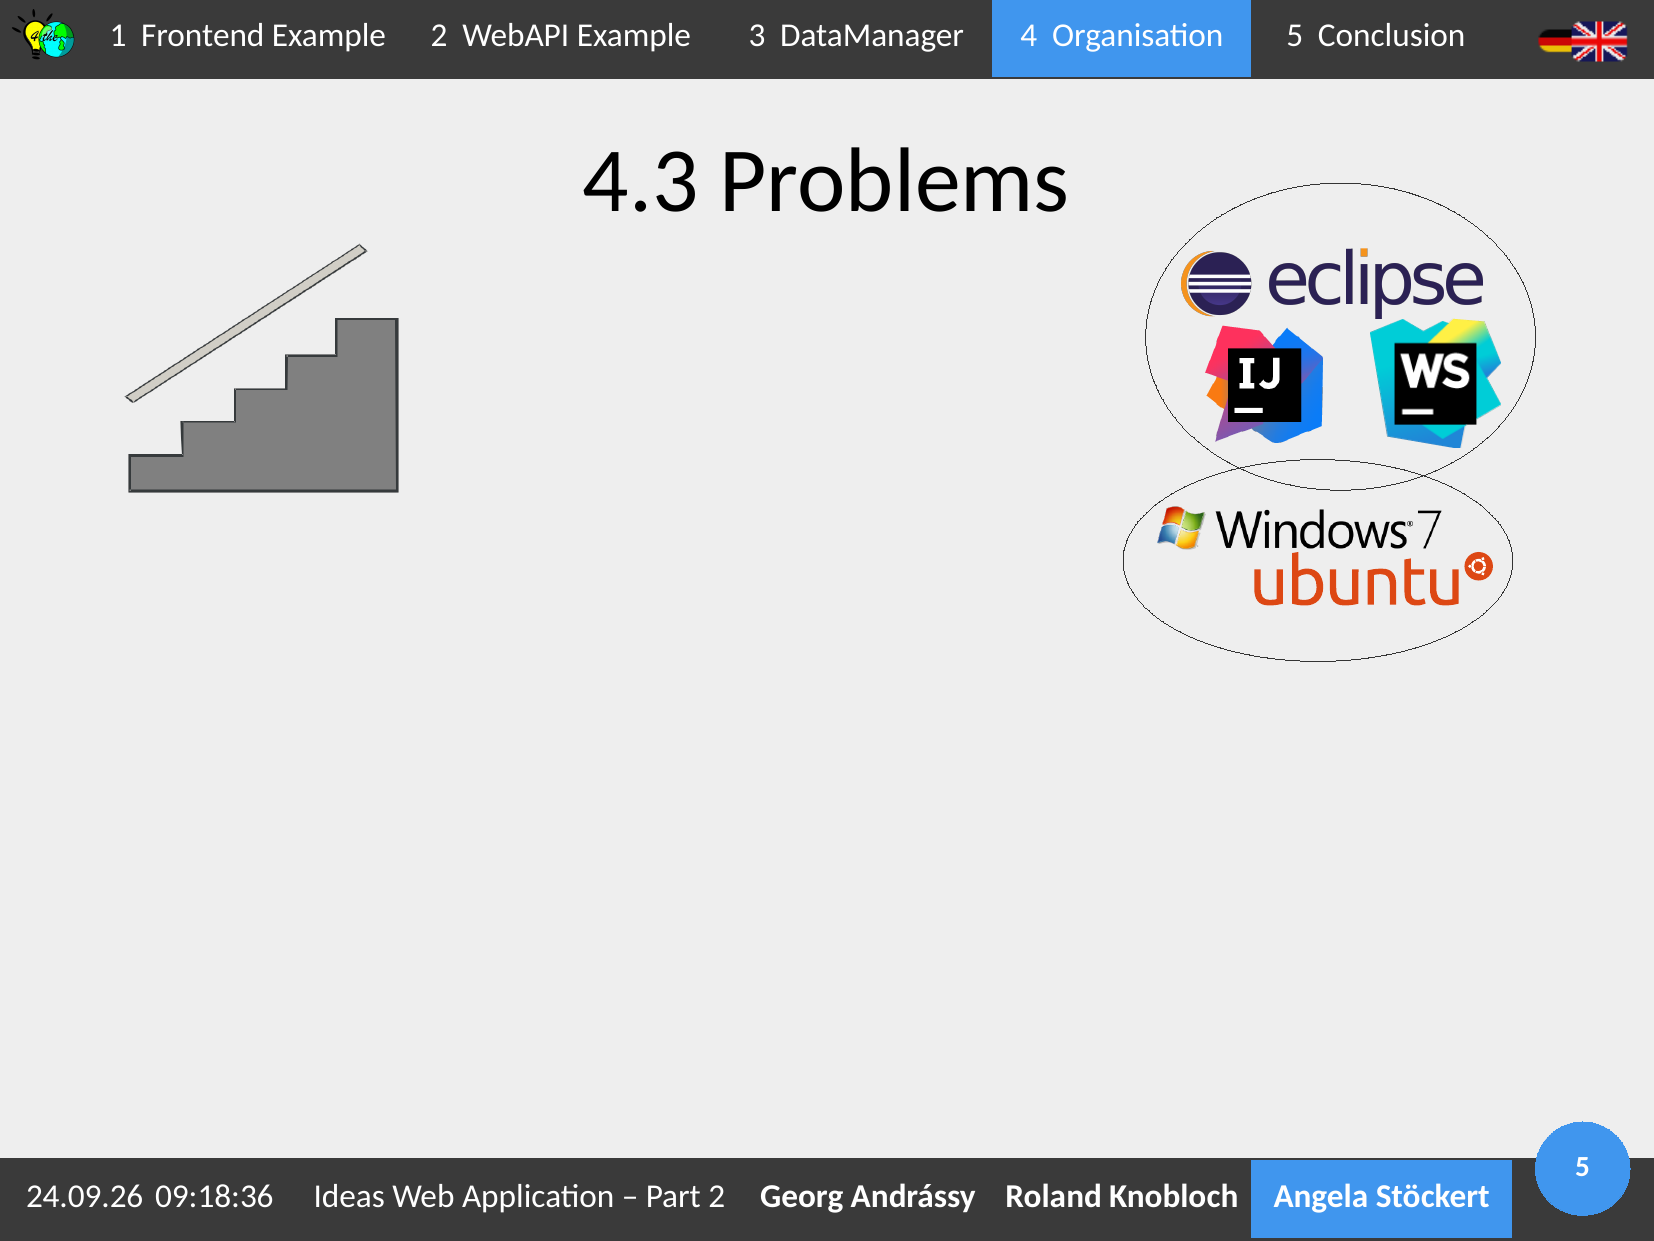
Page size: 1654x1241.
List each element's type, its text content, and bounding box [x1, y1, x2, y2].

text_box 5 Conclusion [1251, 0, 1501, 77]
picture [124, 230, 420, 526]
text_box Ideas Web Application – Part 2 [307, 1160, 733, 1238]
text_box 2 WebAPI Example [401, 0, 720, 77]
picture [1536, 18, 1629, 64]
picture [1205, 325, 1323, 443]
text_box 4 Organisation [992, 0, 1251, 77]
text_box Angela Stöckert [1251, 1160, 1512, 1238]
picture [1181, 248, 1501, 448]
text_box 1 Frontend Example [94, 0, 401, 77]
text_box Roland Knobloch [992, 1160, 1251, 1238]
text_box Georg Andrássy [744, 1160, 992, 1238]
title 4.3 Problems [82, 106, 1571, 272]
text_box 3 DataManager [720, 0, 992, 77]
picture [1151, 490, 1543, 668]
picture [2, 0, 83, 79]
